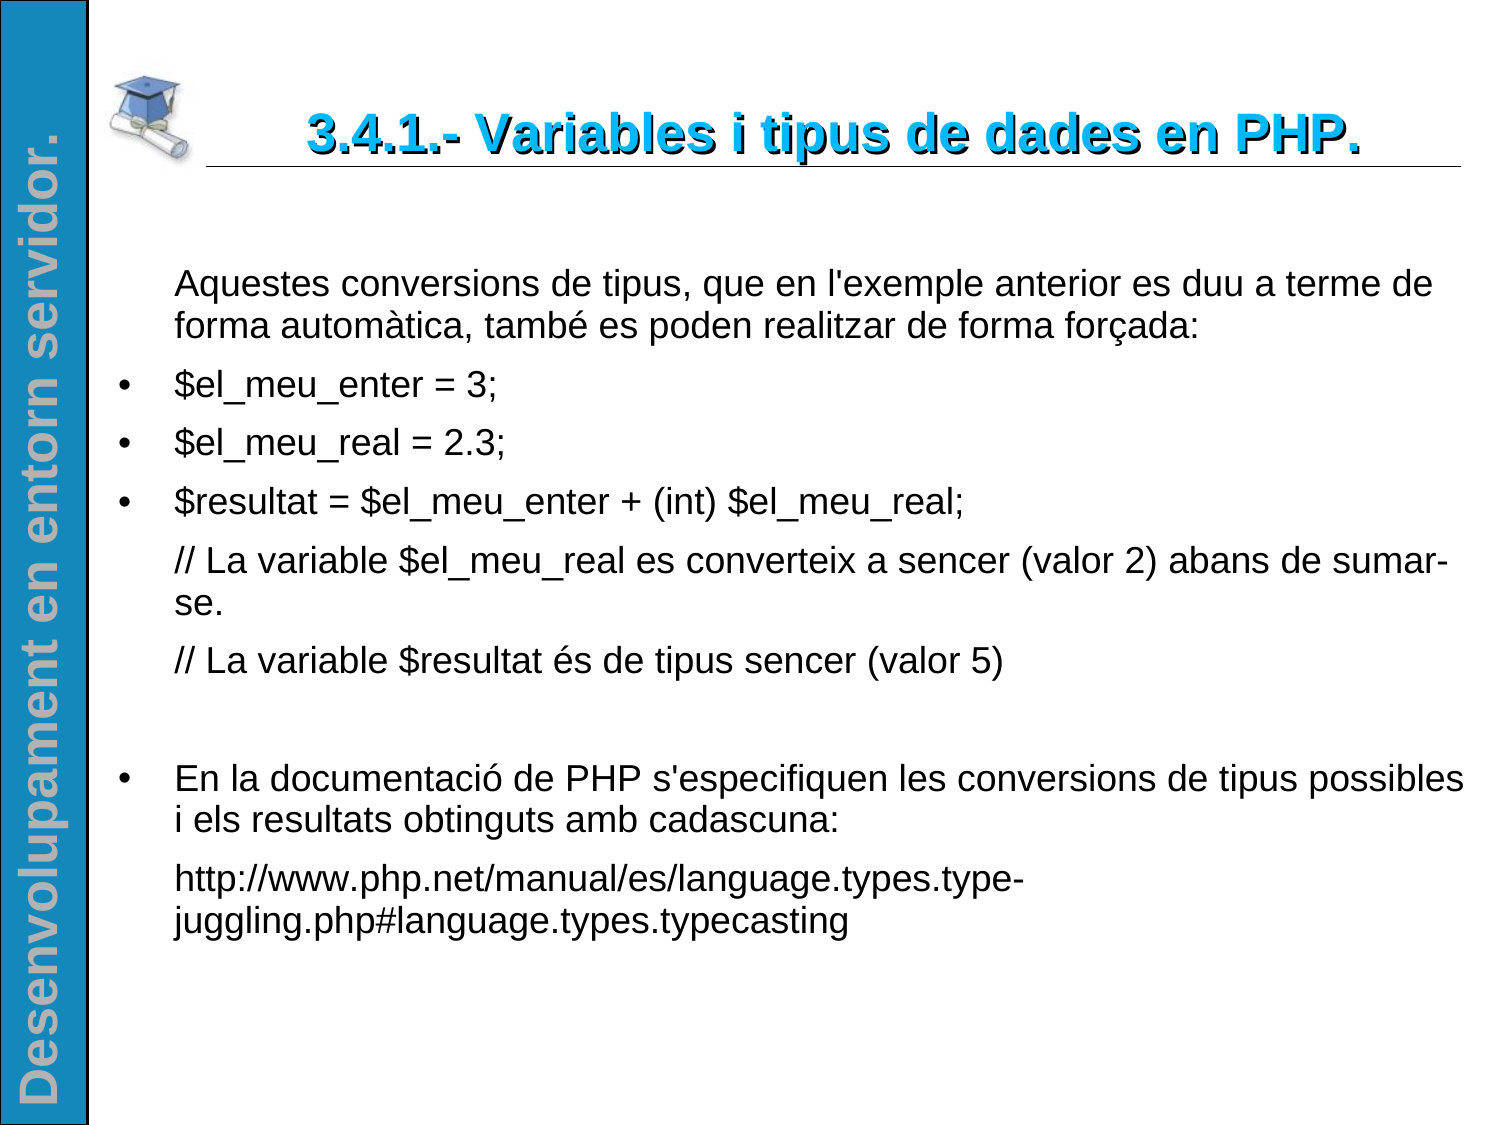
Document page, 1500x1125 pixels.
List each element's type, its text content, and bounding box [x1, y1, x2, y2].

list Aquestes conversions de tipus, que en l'exemple anterior es duu a terme de forma automàtica, també es poden realitzar de forma forçada: $el_meu_enter = 3; $el_meu_real = 2.3; $resultat = $el_meu_enter + (int) $el_meu_real; // La variable $el_meu_real es converteix a sencer (valor 2) abans de sumar-se. // La variable $resultat és de tipus sencer (valor 5) En la documentació de PHP s'especifiquen les conversions de tipus possibles i els resultats obtinguts amb cadascuna: http://www.php.net/manual/es/language.types.type-juggling.php#language.types.typecasting [118, 262, 1477, 1006]
picture [93, 61, 206, 174]
title 3.4.1.- Variables i tipus de dades en PHP. [206, 88, 1447, 178]
